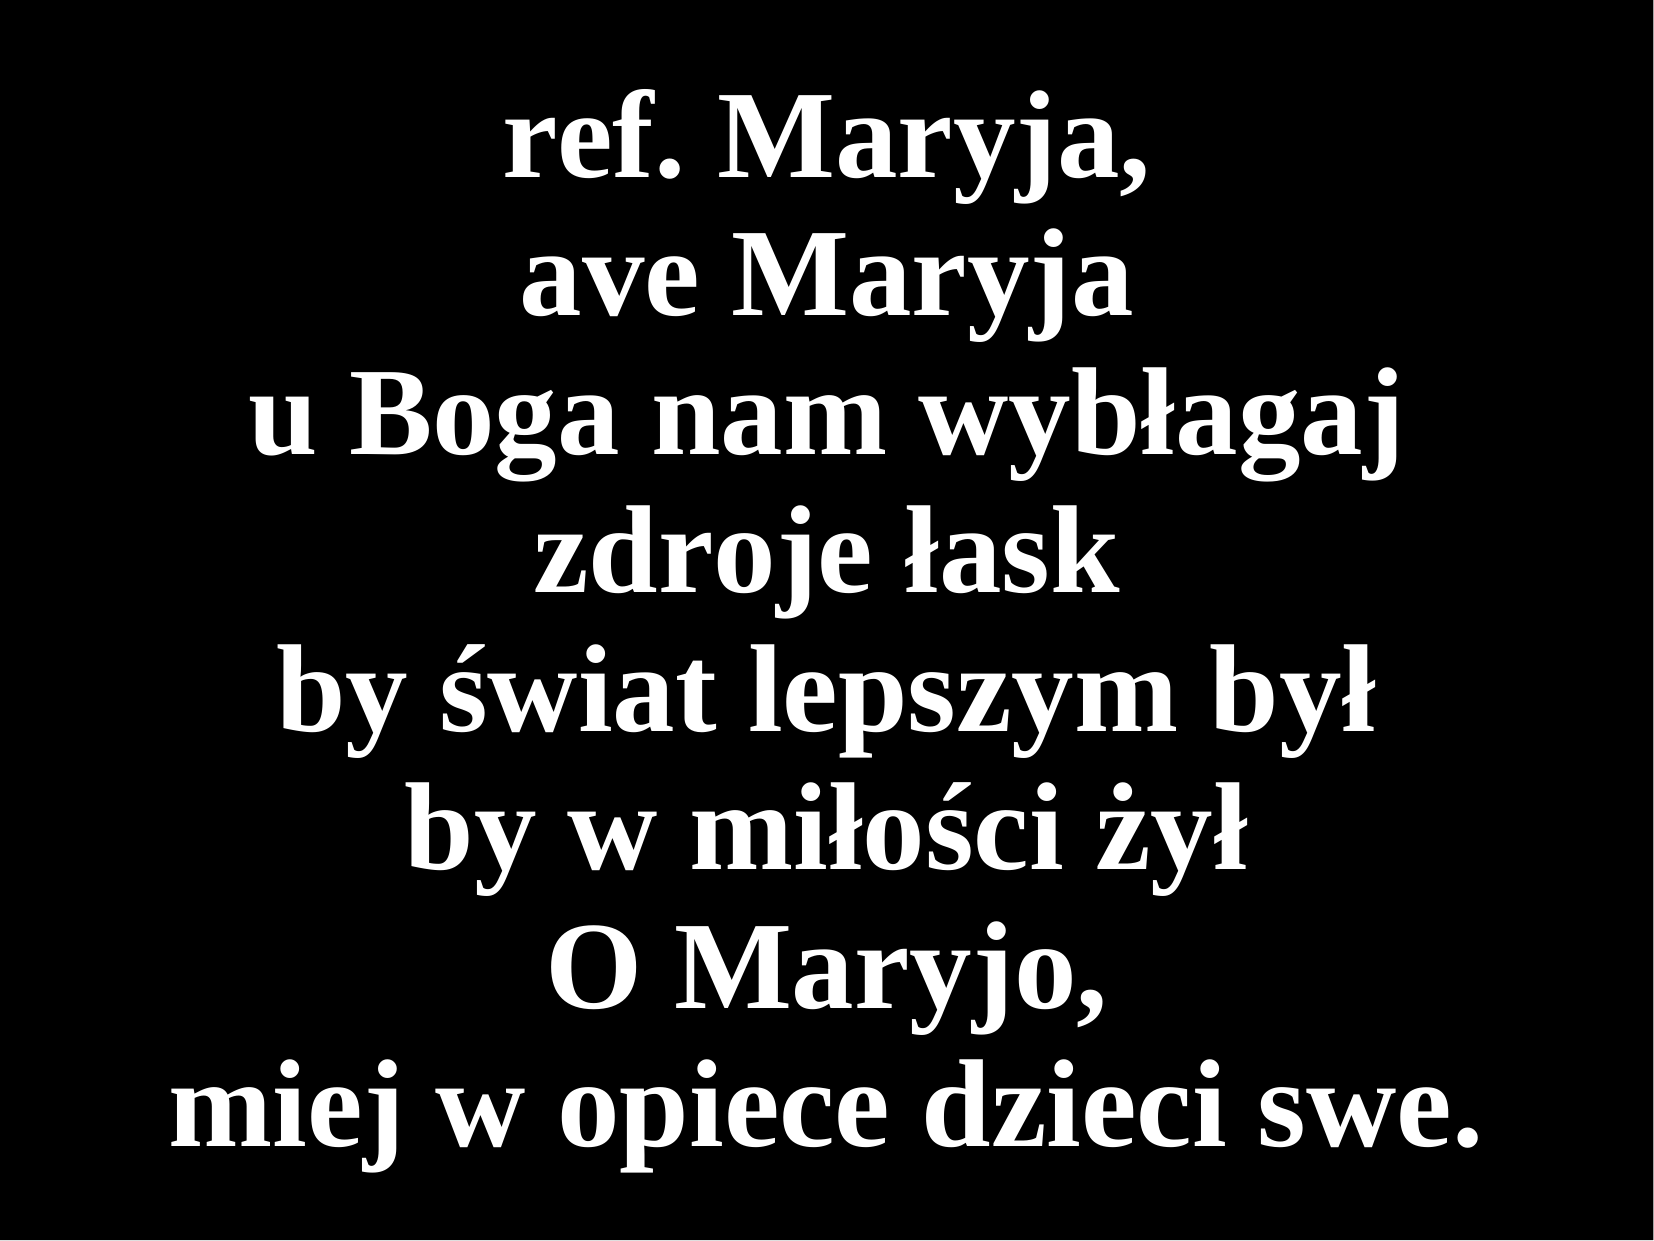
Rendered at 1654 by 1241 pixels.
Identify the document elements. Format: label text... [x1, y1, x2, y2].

title ref. Maryja, ave Maryja u Boga nam wybłagaj zdroje łask by świat lepszym był by w miłości żył O Maryjo, miej w opiece dzieci swe. [0, 0, 1654, 1241]
